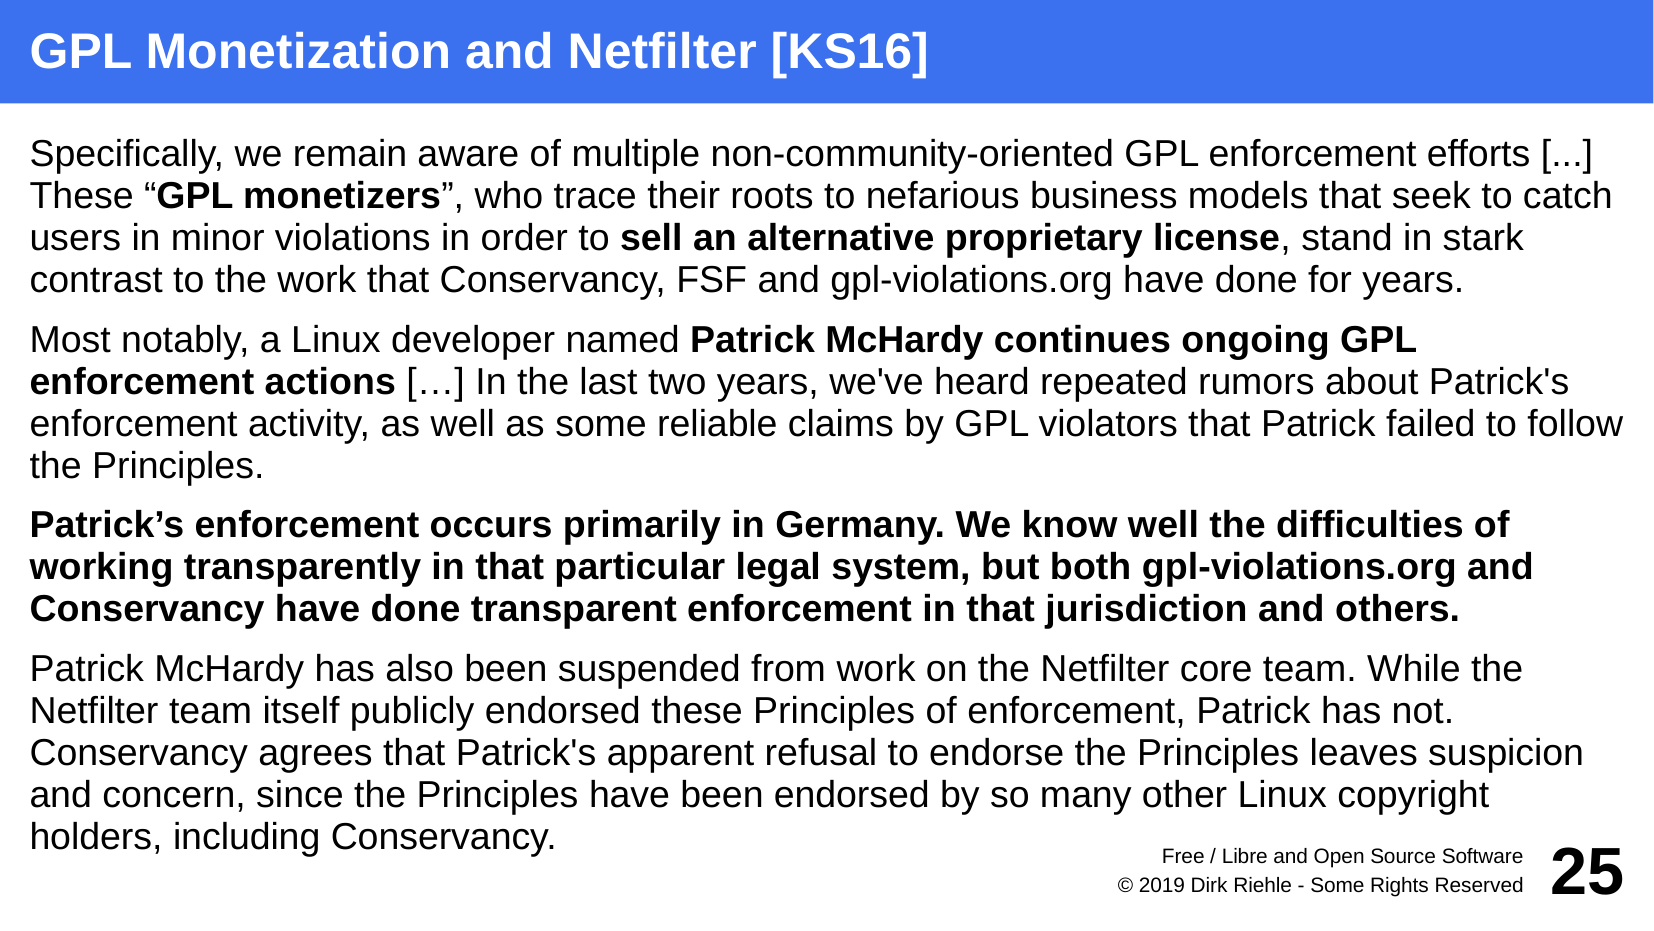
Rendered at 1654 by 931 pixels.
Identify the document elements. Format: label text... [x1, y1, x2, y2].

title GPL Monetization and Netfilter [KS16] [0, 0, 1654, 104]
list Specifically, we remain aware of multiple non-community-oriented GPL enforcement efforts [...] These “GPL monetizers”, who trace their roots to nefarious business models that seek to catch users in minor violations in order to sell an alternative proprietary license, stand in stark contrast to the work that Conservancy, FSF and gpl-violations.org have done for years. Most notably, a Linux developer named Patrick McHardy continues ongoing GPL enforcement actions […] In the last two years, we've heard repeated rumors about Patrick's enforcement activity, as well as some reliable claims by GPL violators that Patrick failed to follow the Principles. Patrick’s enforcement occurs primarily in Germany. We know well the difficulties of working transparently in that particular legal system, but both gpl-violations.org and Conservancy have done transparent enforcement in that jurisdiction and others. Patrick McHardy has also been suspended from work on the Netfilter core team. While the Netfilter team itself publicly endorsed these Principles of enforcement, Patrick has not. Conservancy agrees that Patrick's apparent refusal to endorse the Principles leaves suspicion and concern, since the Principles have been endorsed by so many other Linux copyright holders, including Conservancy. [29, 132, 1625, 813]
